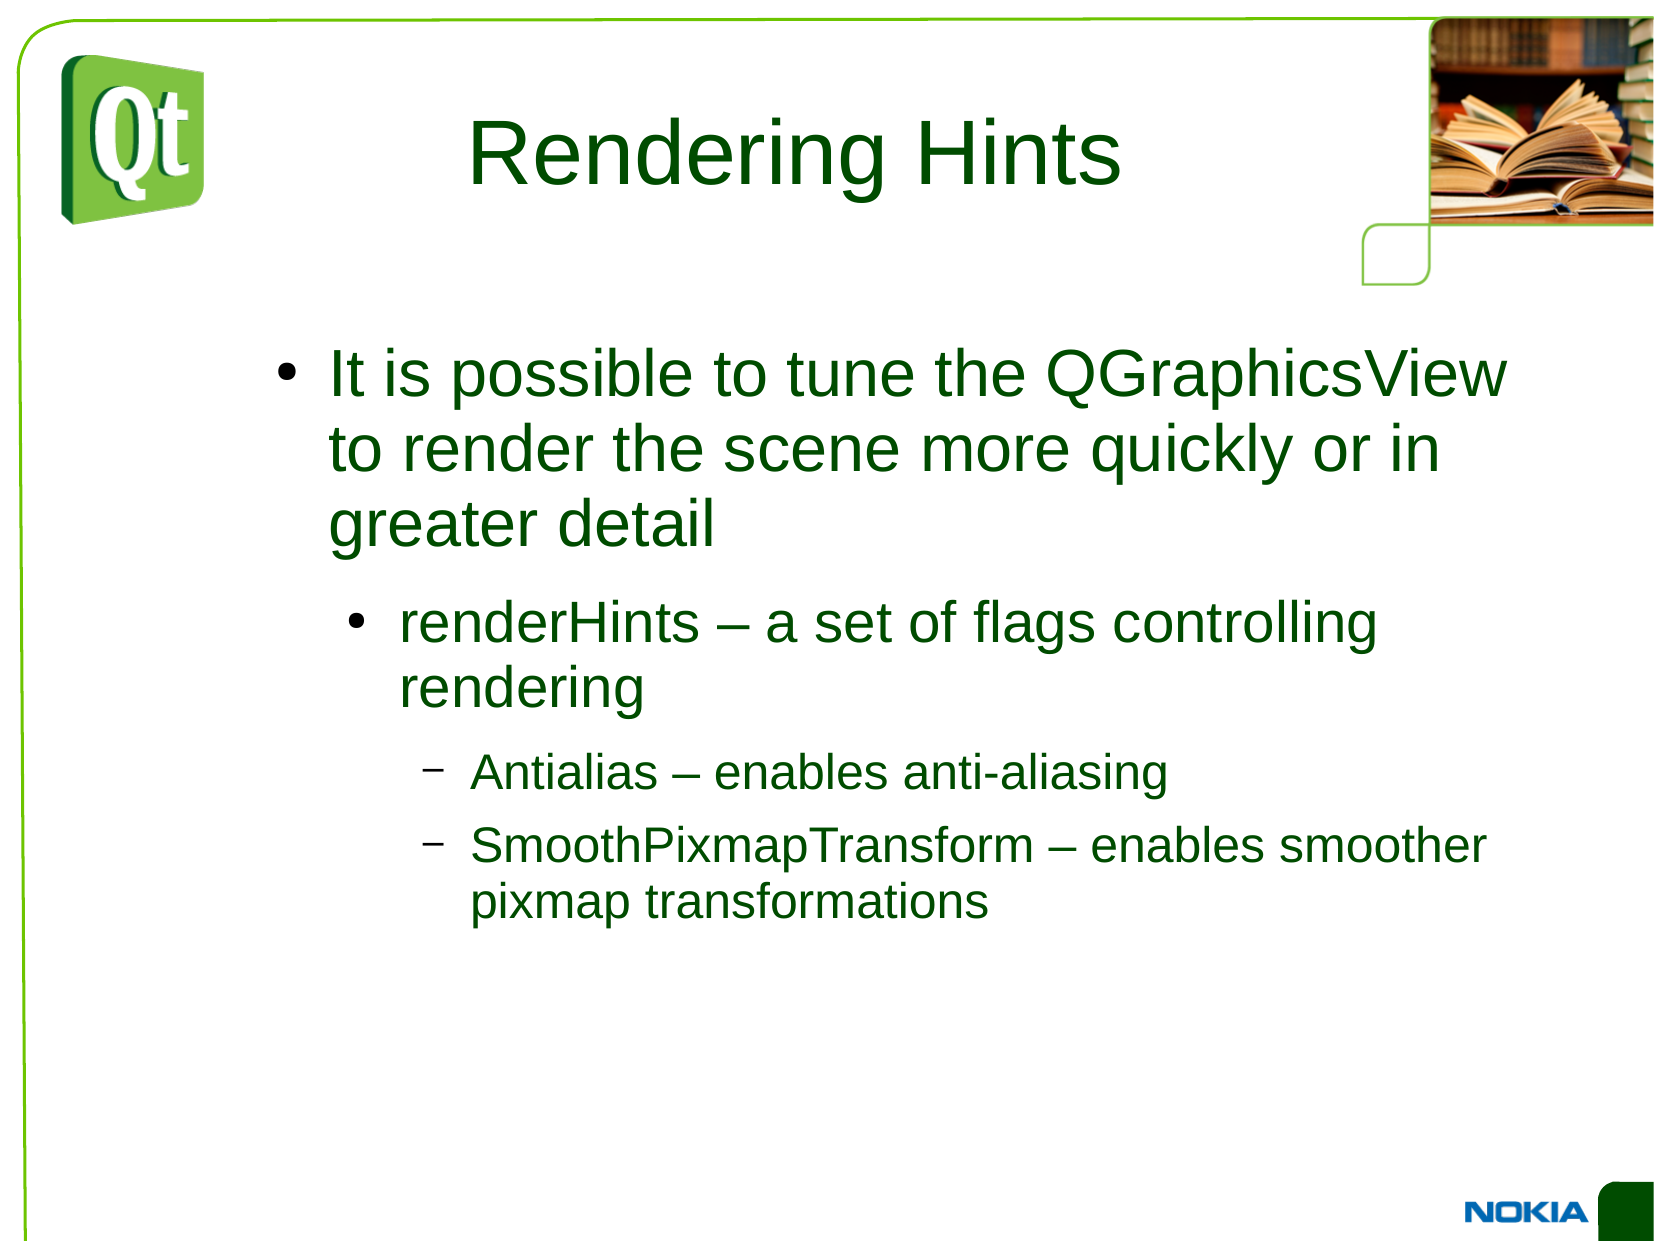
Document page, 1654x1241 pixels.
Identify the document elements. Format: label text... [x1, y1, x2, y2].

picture [1465, 1201, 1589, 1223]
picture [1338, 5, 1654, 306]
title Rendering Hints [257, 56, 1333, 250]
list It is possible to tune the QGraphicsView to render the scene more quickly or in greater detail renderHints – a set of flags controlling rendering Antialias – enables anti-aliasing SmoothPixmapTransform – enables smoother pixmap transformations [257, 336, 1577, 1085]
picture [61, 55, 204, 225]
